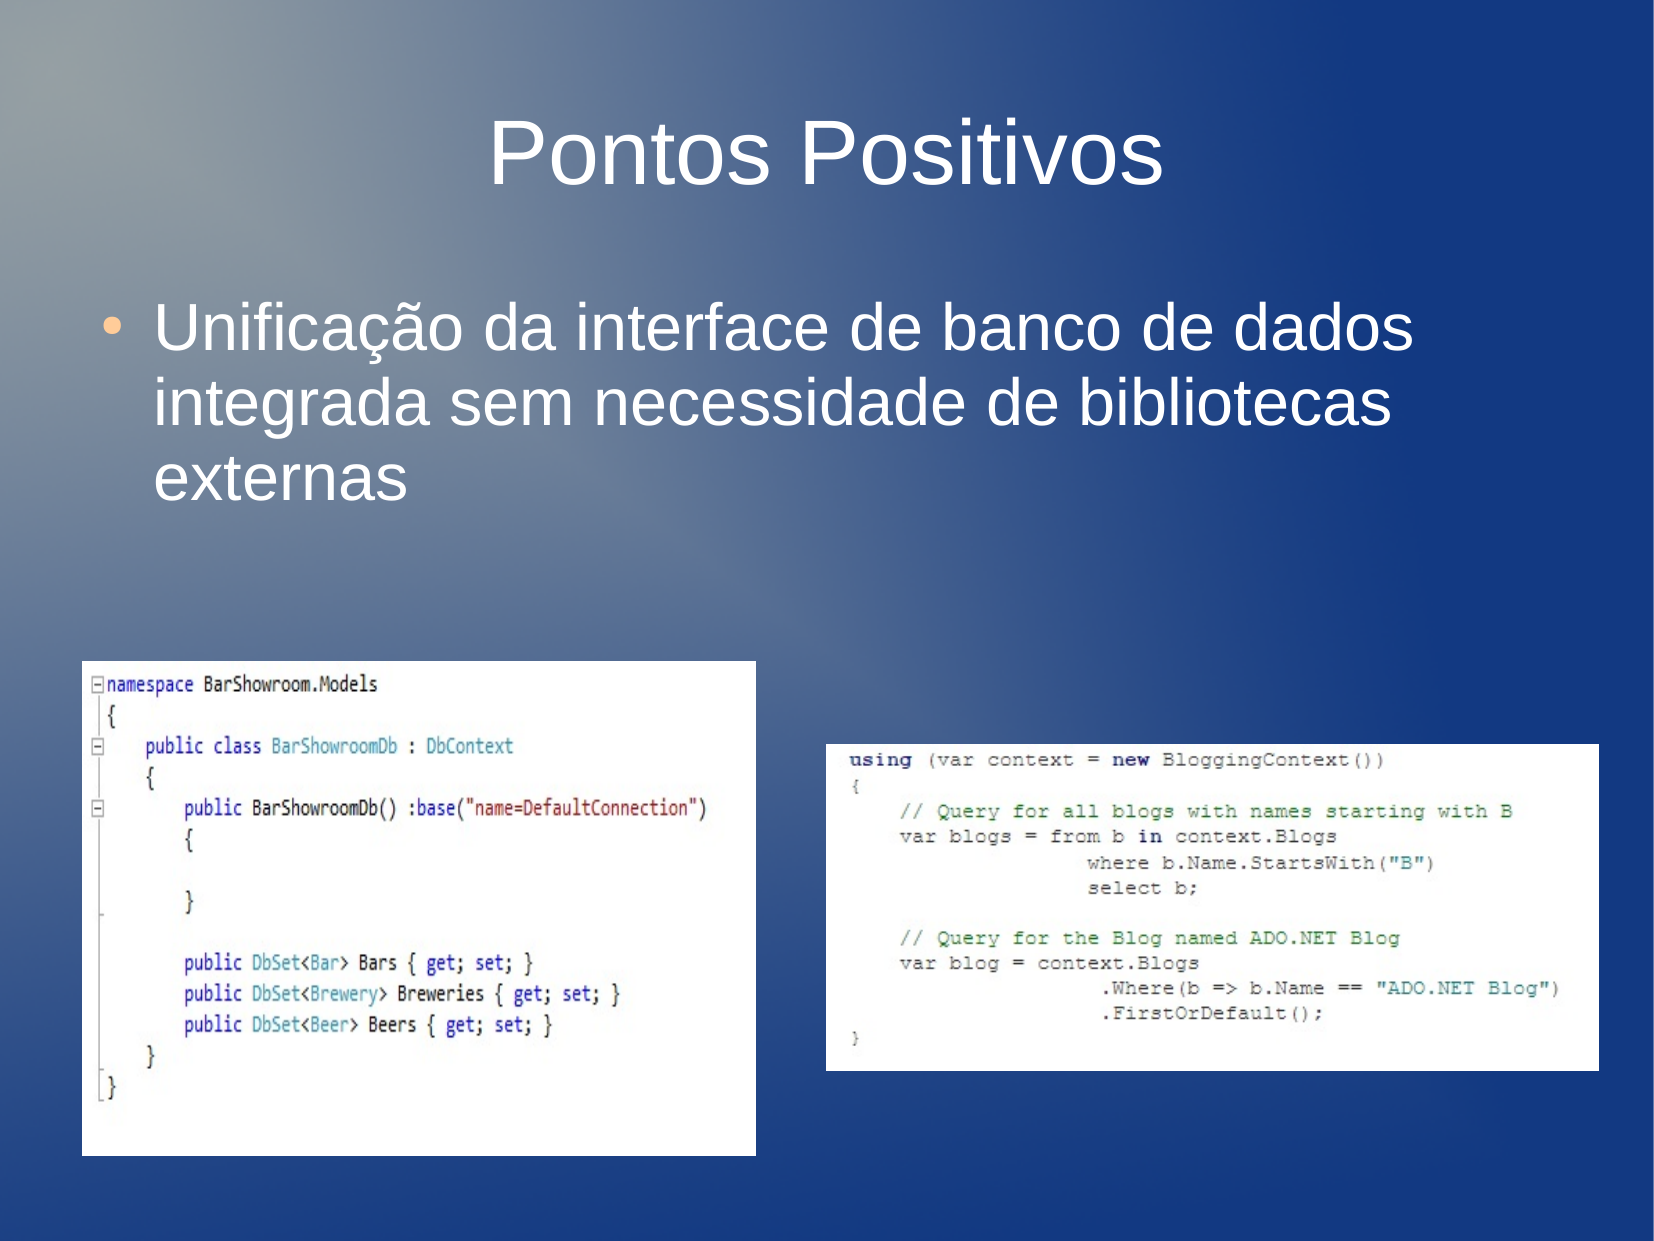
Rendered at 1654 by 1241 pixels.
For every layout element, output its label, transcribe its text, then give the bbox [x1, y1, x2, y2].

list Unificação da interface de banco de dados integrada sem necessidade de bibliotecas externas [82, 290, 1571, 1109]
picture [0, 0, 1654, 1241]
title Pontos Positivos [82, 49, 1571, 257]
